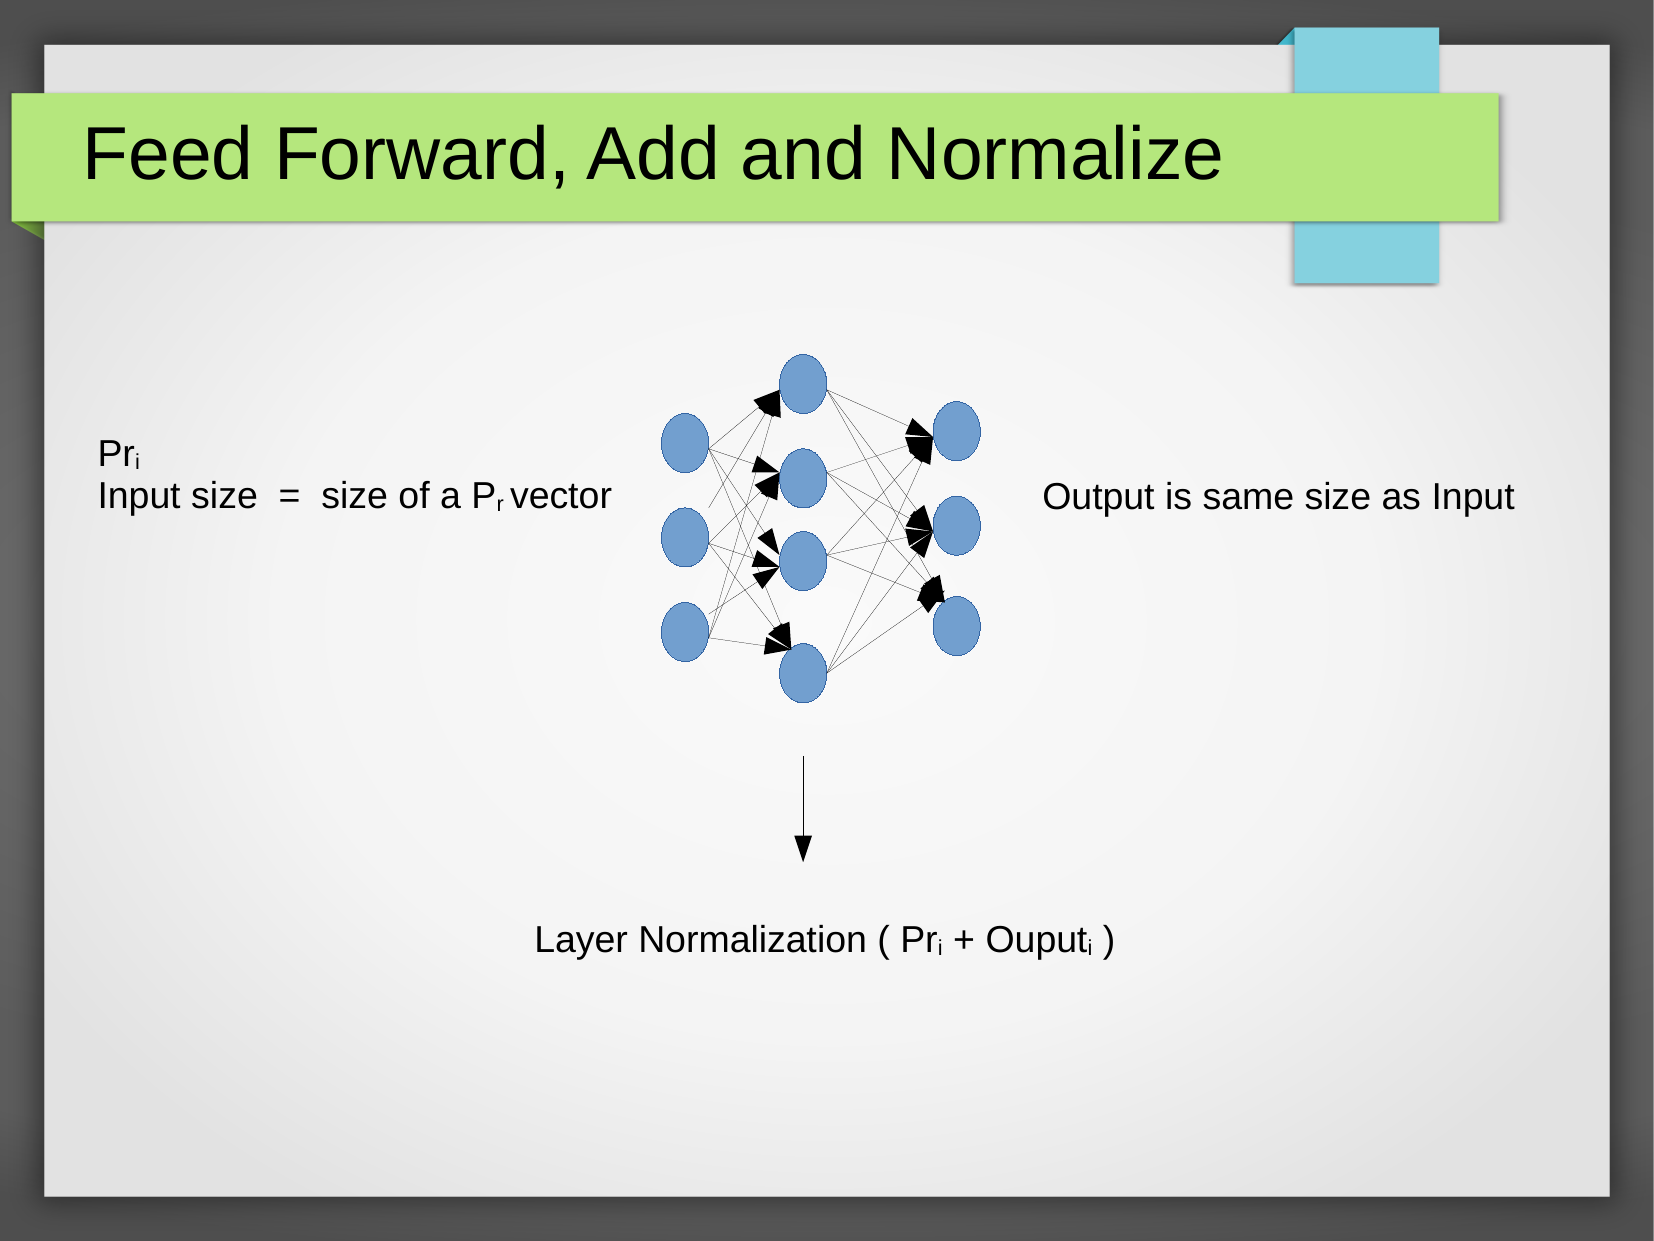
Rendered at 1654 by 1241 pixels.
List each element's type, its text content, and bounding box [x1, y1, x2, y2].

picture [0, 0, 1654, 1241]
text_box [933, 496, 981, 556]
text_box [933, 401, 981, 461]
text_box [779, 448, 827, 508]
title Feed Forward, Add and Normalize [82, 94, 1264, 213]
text_box [779, 531, 827, 591]
text_box [661, 413, 709, 473]
text_box [779, 643, 827, 703]
text_box Pri Input size = size of a Pr vector [82, 425, 638, 604]
text_box [661, 507, 709, 567]
text_box [933, 596, 981, 656]
text_box Output is same size as Input [1027, 468, 1583, 567]
text_box [661, 602, 709, 662]
text_box [779, 354, 827, 414]
text_box Layer Normalization ( Pri + Ouputi ) [519, 911, 1276, 981]
